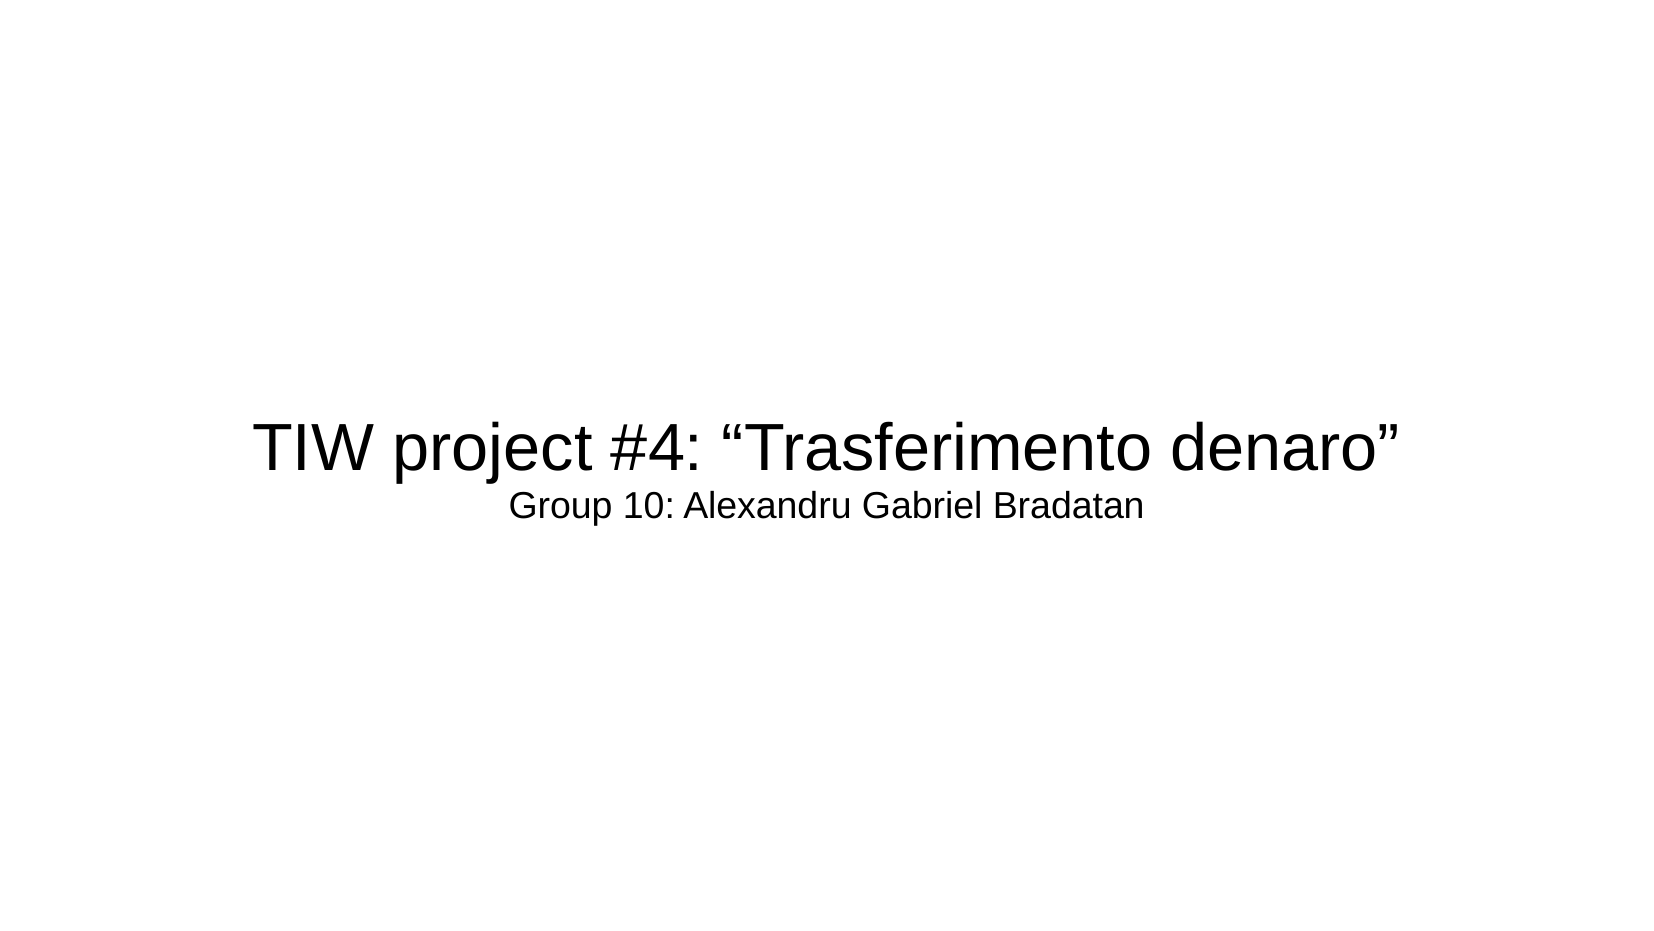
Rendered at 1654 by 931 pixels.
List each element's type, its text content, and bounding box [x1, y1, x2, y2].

subtitle TIW project #4: “Trasferimento denaro” Group 10: Alexandru Gabriel Bradatan [82, 37, 1571, 901]
